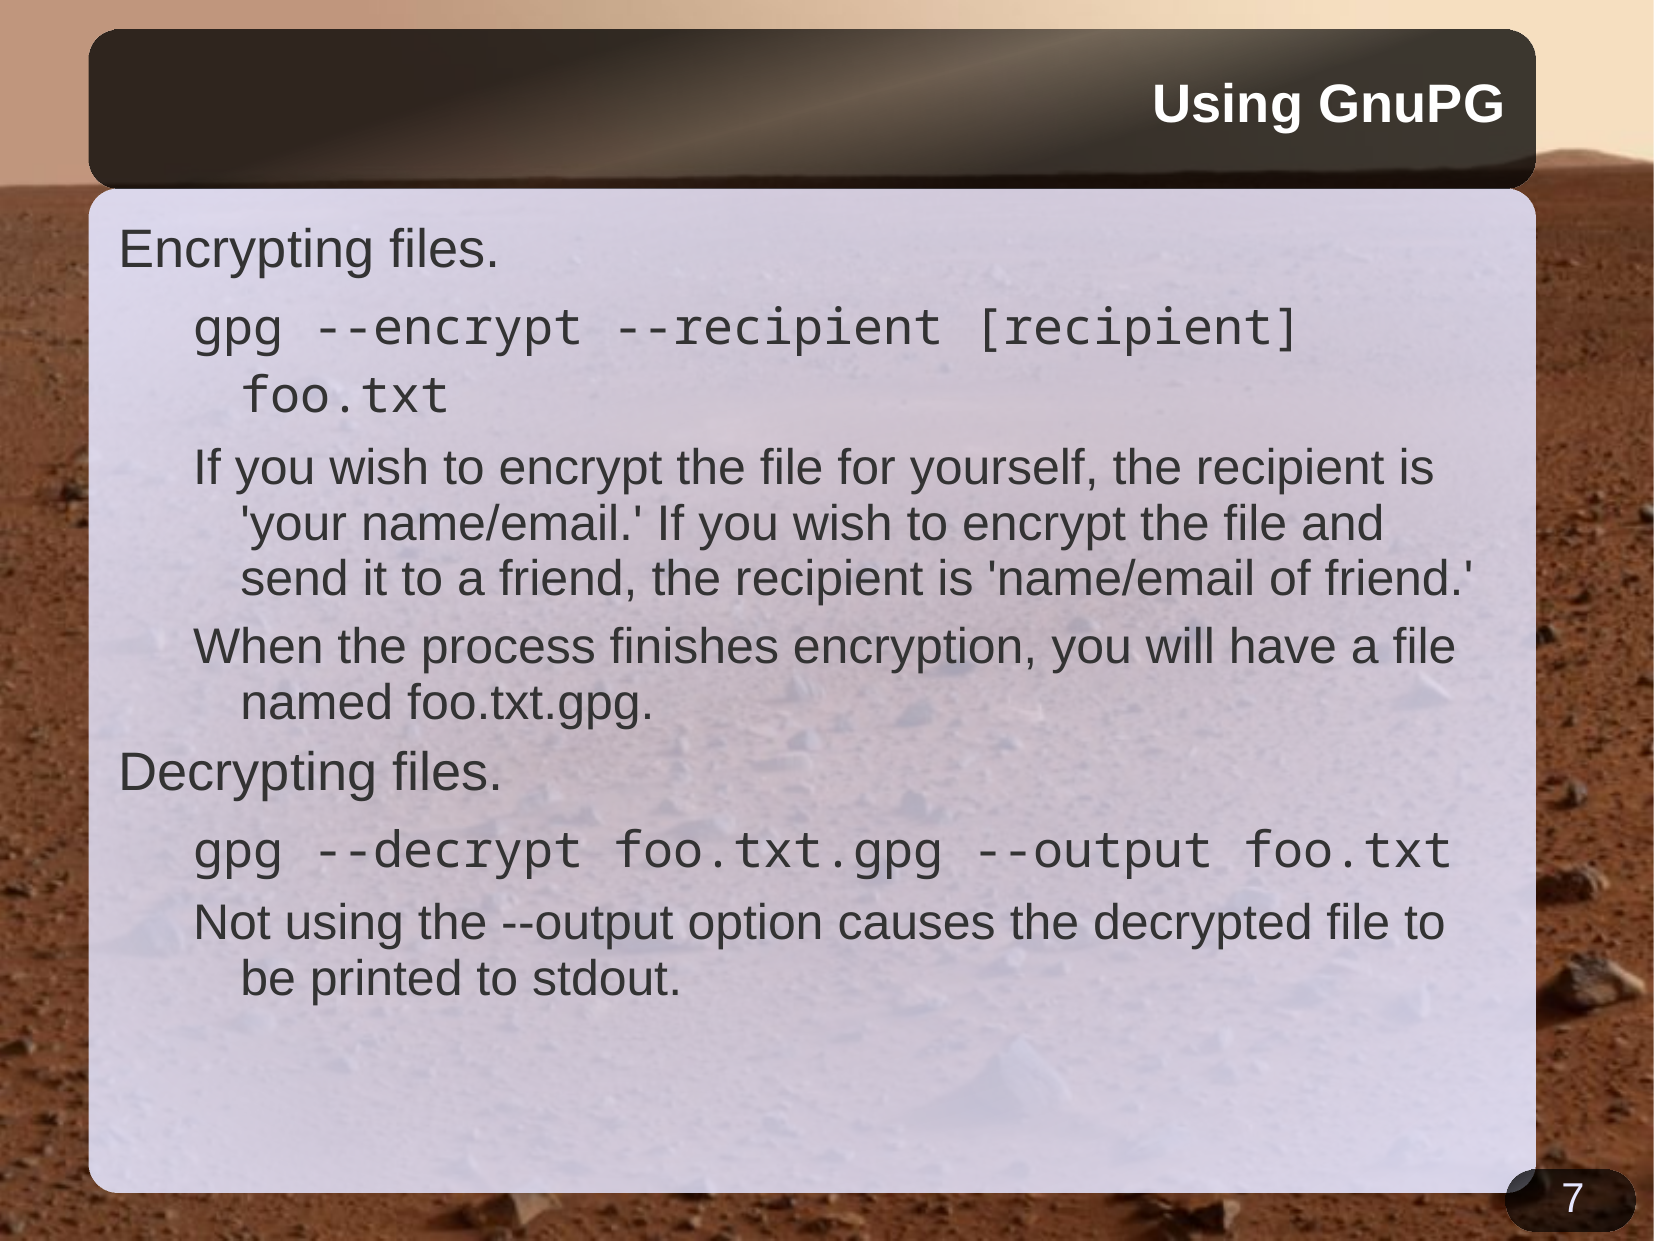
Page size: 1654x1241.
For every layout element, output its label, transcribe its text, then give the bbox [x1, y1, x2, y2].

picture [0, 0, 1654, 1241]
list Encrypting files. gpg --encrypt --recipient [recipient] foo.txt If you wish to encrypt the file for yourself, the recipient is 'your name/email.' If you wish to encrypt the file and send it to a friend, the recipient is 'name/email of friend.' When the process finishes encryption, you will have a file named foo.txt.gpg. Decrypting files. gpg --decrypt foo.txt.gpg --output foo.txt Not using the --output option causes the decrypted file to be printed to stdout. [118, 218, 1477, 1164]
title Using GnuPG [118, 59, 1506, 148]
